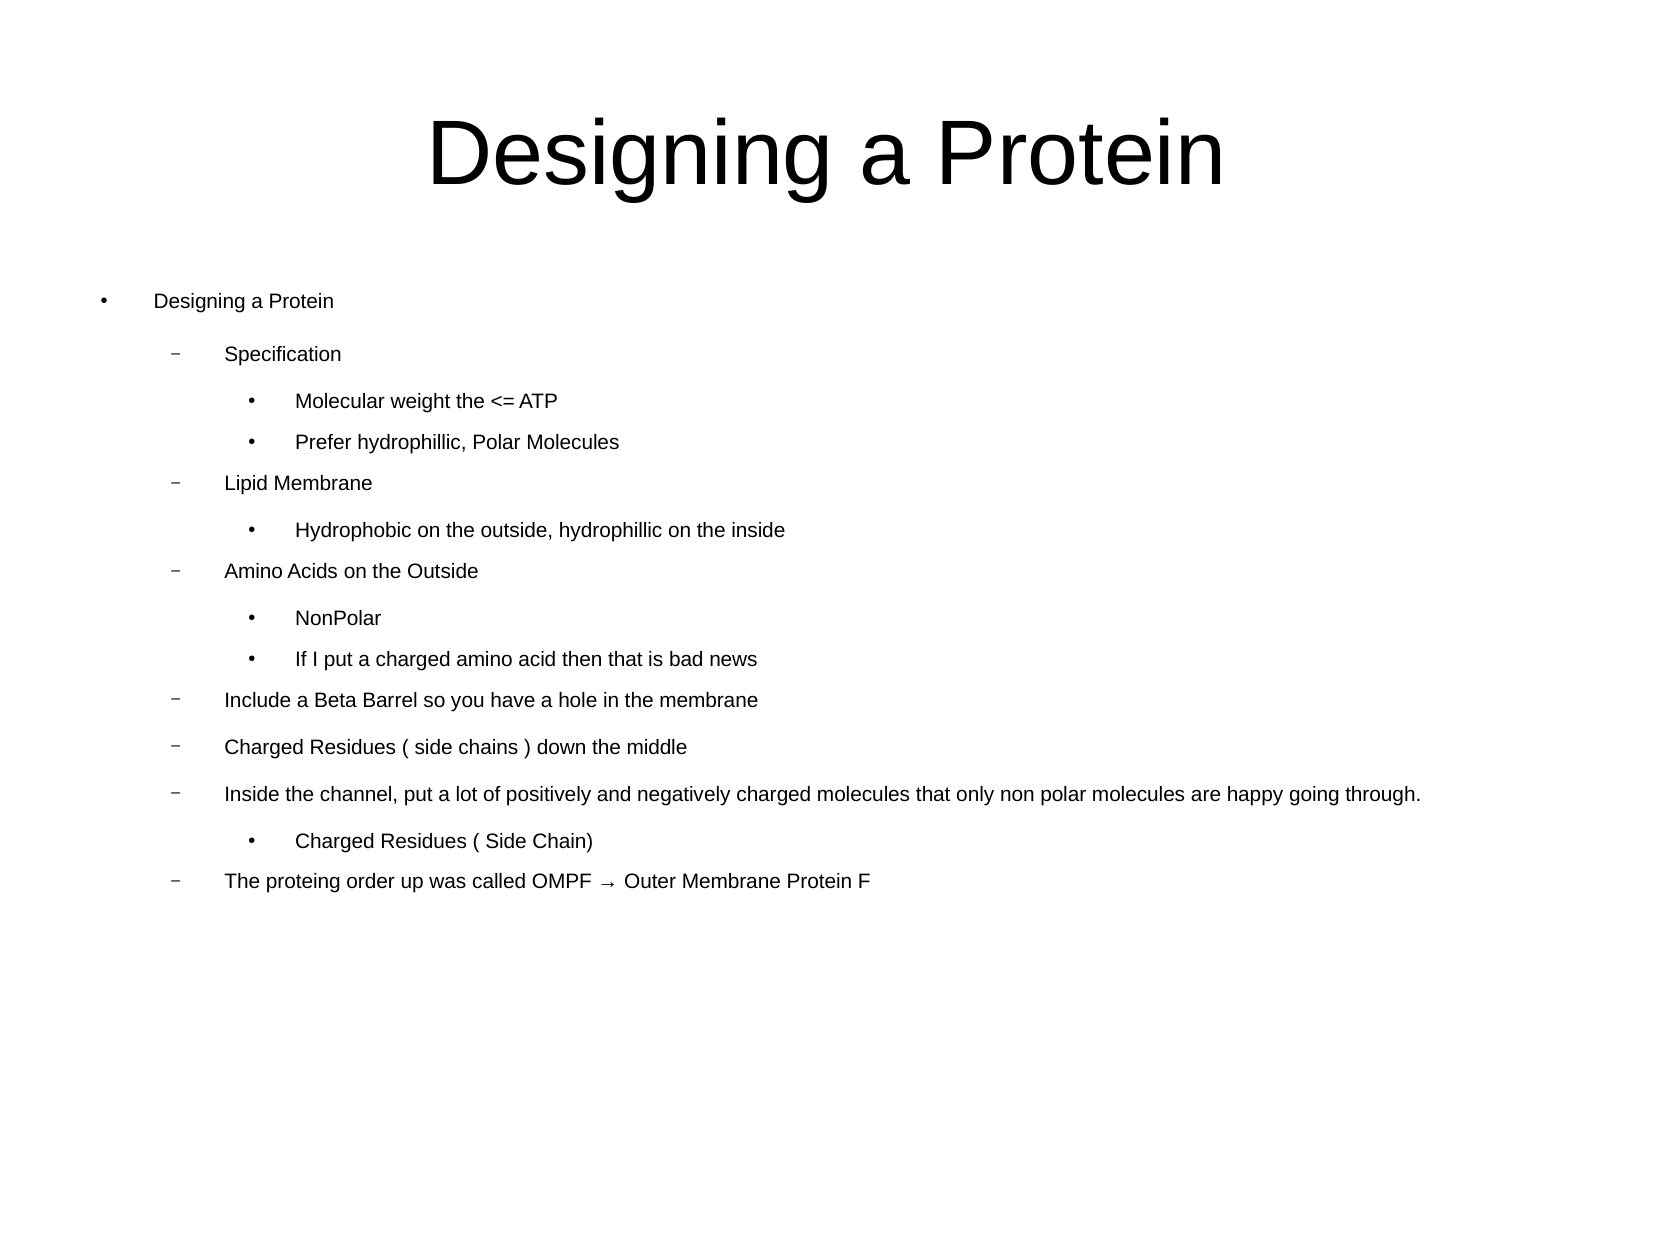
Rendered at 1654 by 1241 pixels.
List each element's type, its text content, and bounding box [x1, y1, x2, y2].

list Designing a Protein Specification Molecular weight the <= ATP Prefer hydrophillic, Polar Molecules Lipid Membrane Hydrophobic on the outside, hydrophillic on the inside Amino Acids on the Outside NonPolar If I put a charged amino acid then that is bad news Include a Beta Barrel so you have a hole in the membrane Charged Residues ( side chains ) down the middle Inside the channel, put a lot of positively and negatively charged molecules that only non polar molecules are happy going through. Charged Residues ( Side Chain) The proteing order up was called OMPF → Outer Membrane Protein F [82, 290, 1571, 1216]
title Designing a Protein [82, 49, 1571, 257]
